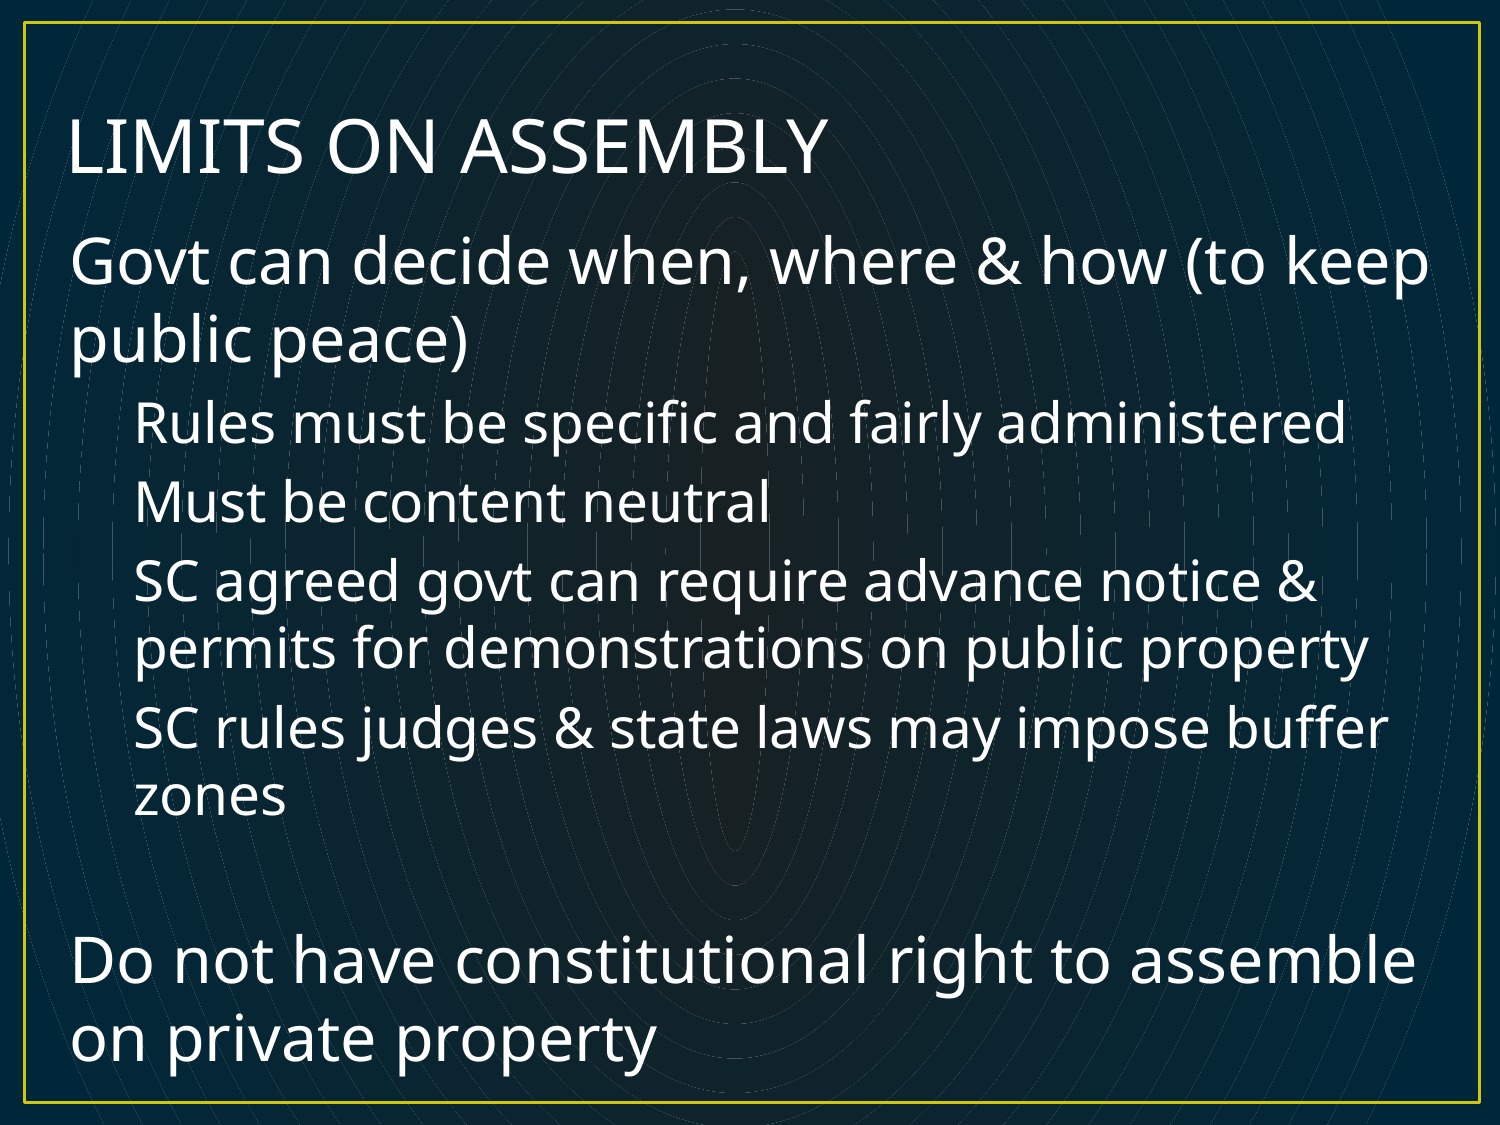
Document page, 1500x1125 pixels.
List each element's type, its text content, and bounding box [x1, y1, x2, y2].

list Govt can decide when, where & how (to keep public peace) Rules must be specific and fairly administered Must be content neutral SC agreed govt can require advance notice & permits for demonstrations on public property SC rules judges & state laws may impose buffer zones Do not have constitutional right to assemble on private property [0, 212, 1500, 1088]
title LIMITS ON ASSEMBLY [49, 75, 1475, 212]
